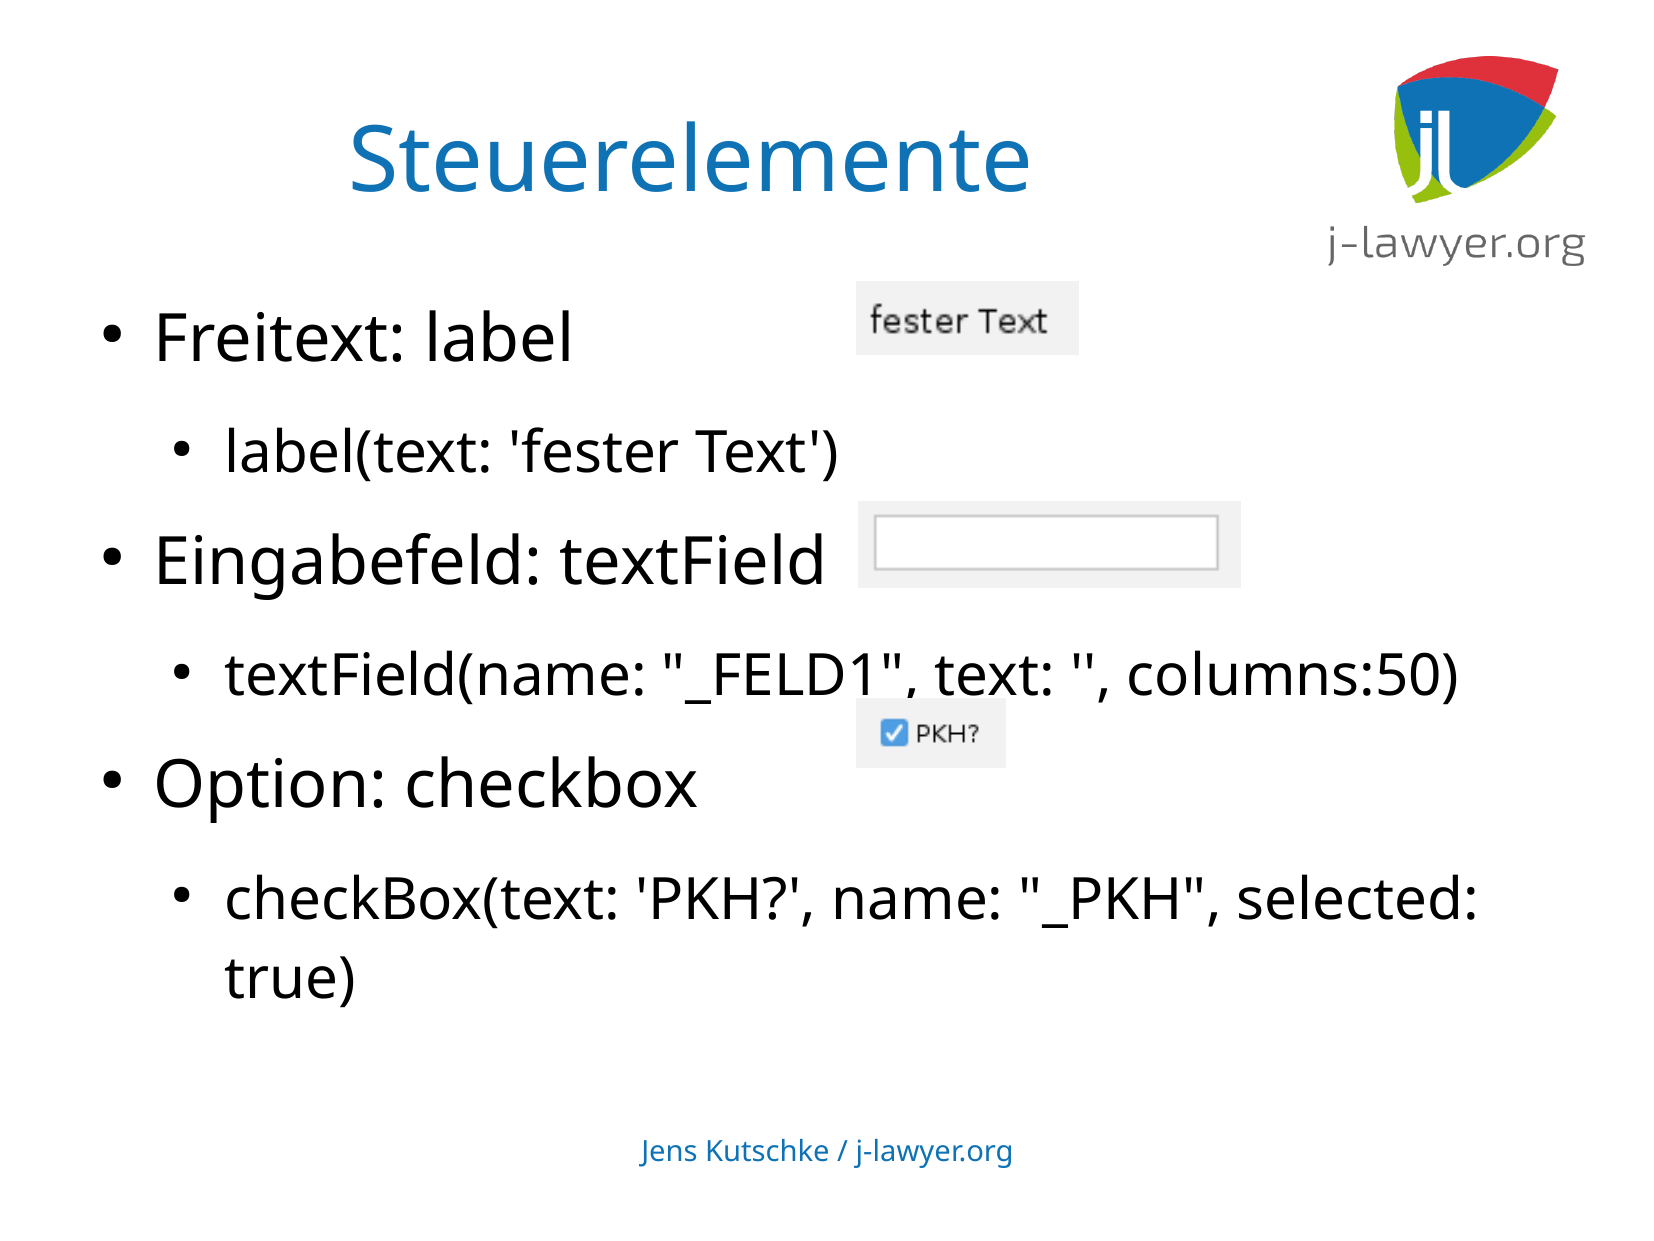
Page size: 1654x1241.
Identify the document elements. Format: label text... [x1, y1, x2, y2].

list Freitext: label label(text: 'fester Text') Eingabefeld: textField textField(name: "_FELD1", text: '', columns:50) Option: checkbox checkBox(text: 'PKH?', name: "_PKH", selected: true) [82, 290, 1571, 877]
picture [856, 281, 1079, 355]
picture [1328, 56, 1585, 266]
picture [858, 501, 1241, 588]
title Steuerelemente [82, 52, 1300, 260]
picture [856, 698, 1006, 768]
